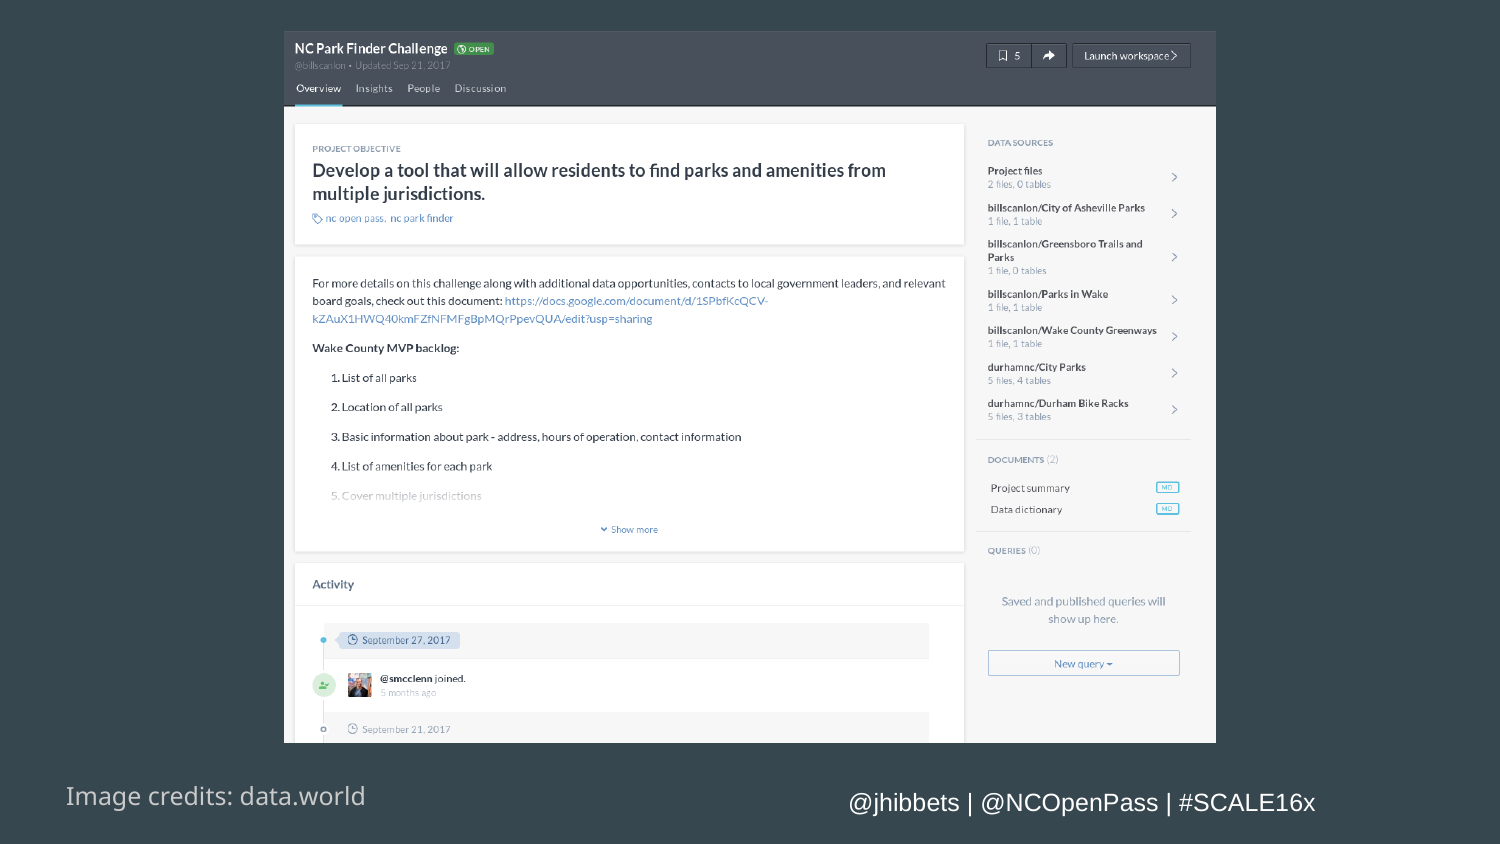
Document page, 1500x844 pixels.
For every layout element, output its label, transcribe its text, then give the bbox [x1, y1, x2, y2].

text_box Image credits: data.world [51, 761, 1449, 825]
picture [284, 31, 1216, 743]
